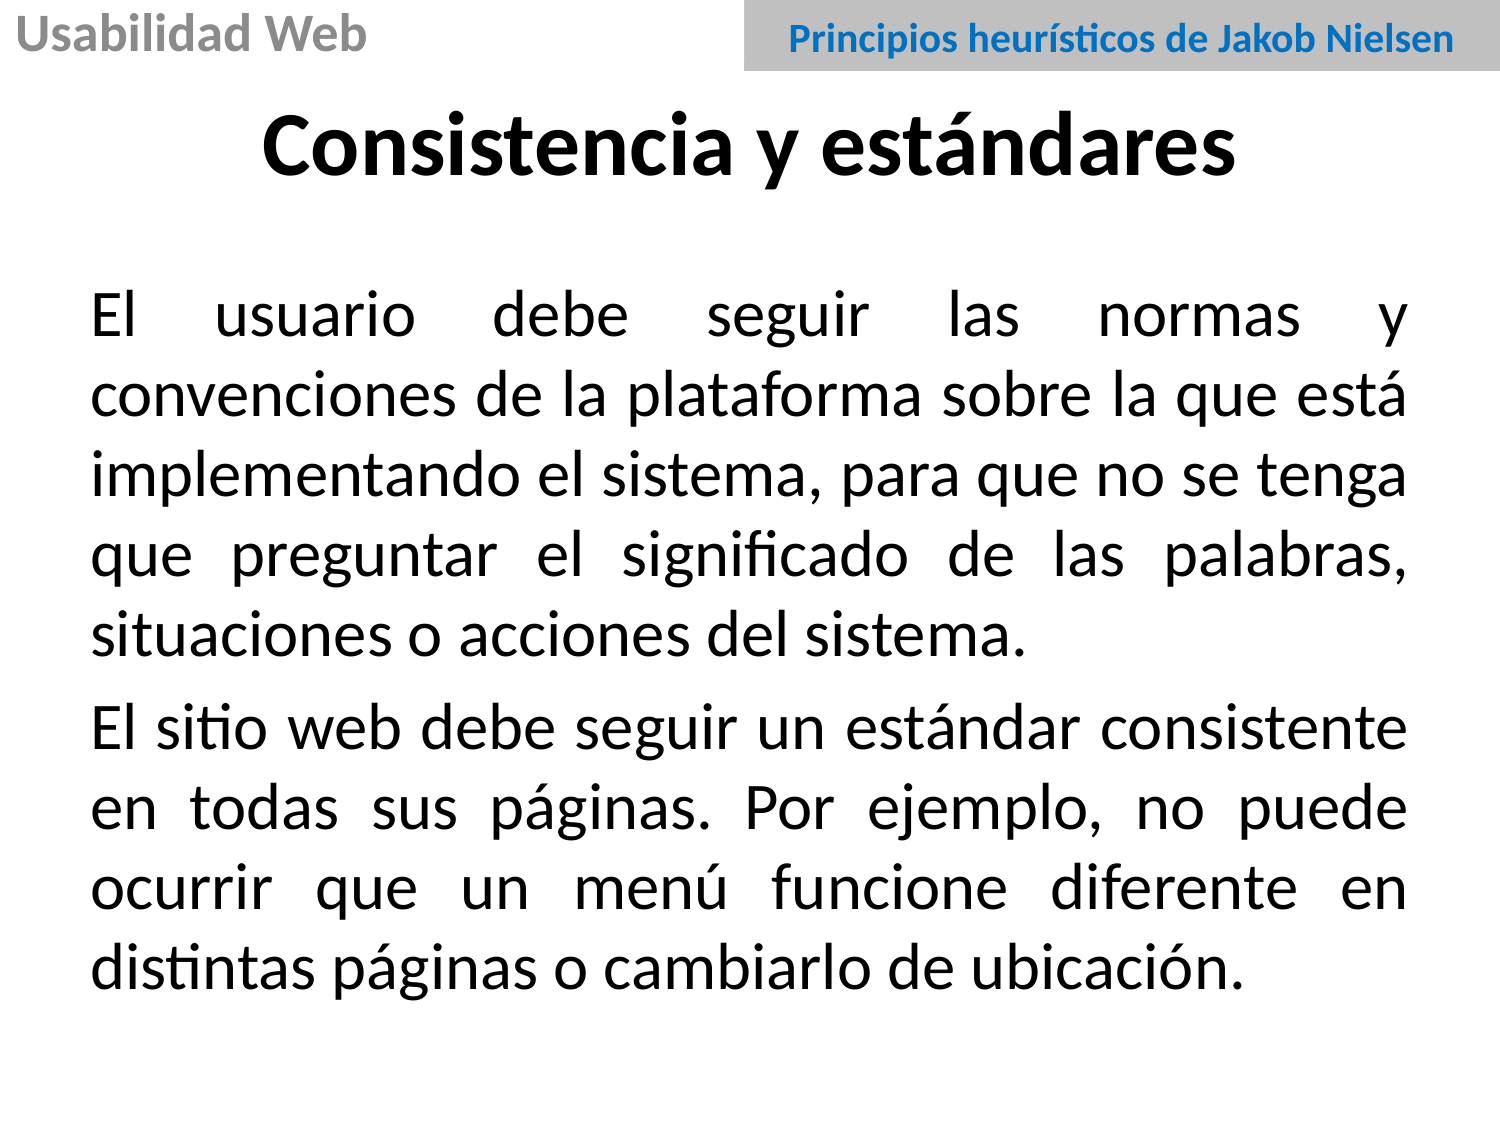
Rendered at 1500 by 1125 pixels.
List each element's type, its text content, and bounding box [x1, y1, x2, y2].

title Principios heurísticos de Jakob Nielsen [744, 0, 1500, 71]
title Usabilidad Web [0, 0, 745, 60]
title Consistencia y estándares [75, 60, 1425, 233]
list El usuario debe seguir las normas y convenciones de la plataforma sobre la que está implementando el sistema, para que no se tenga que preguntar el significado de las palabras, situaciones o acciones del sistema. El sitio web debe seguir un estándar consistente en todas sus páginas. Por ejemplo, no puede ocurrir que un menú funcione diferente en distintas páginas o cambiarlo de ubicación. [75, 262, 1425, 1005]
